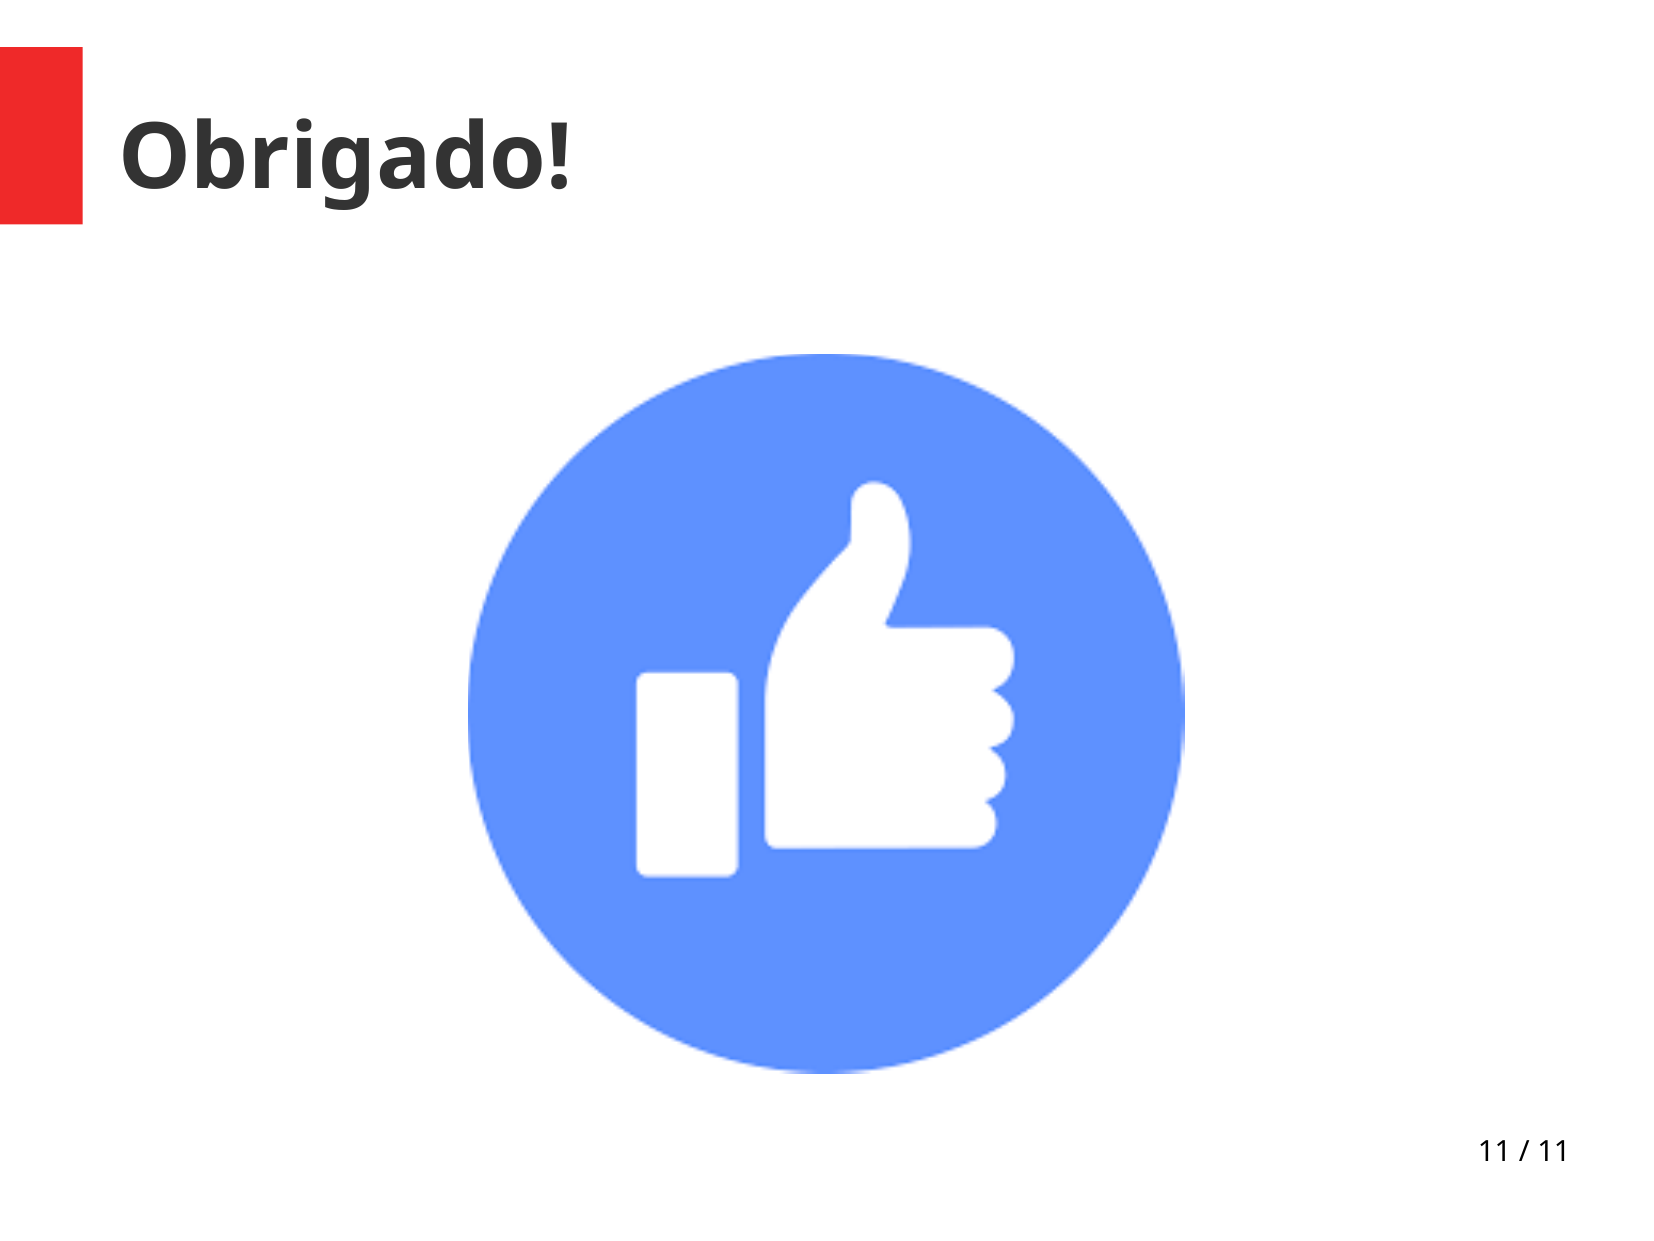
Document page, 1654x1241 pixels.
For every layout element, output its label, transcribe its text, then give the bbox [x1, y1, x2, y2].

title Obrigado! [118, 49, 1571, 257]
picture [468, 354, 1185, 1074]
